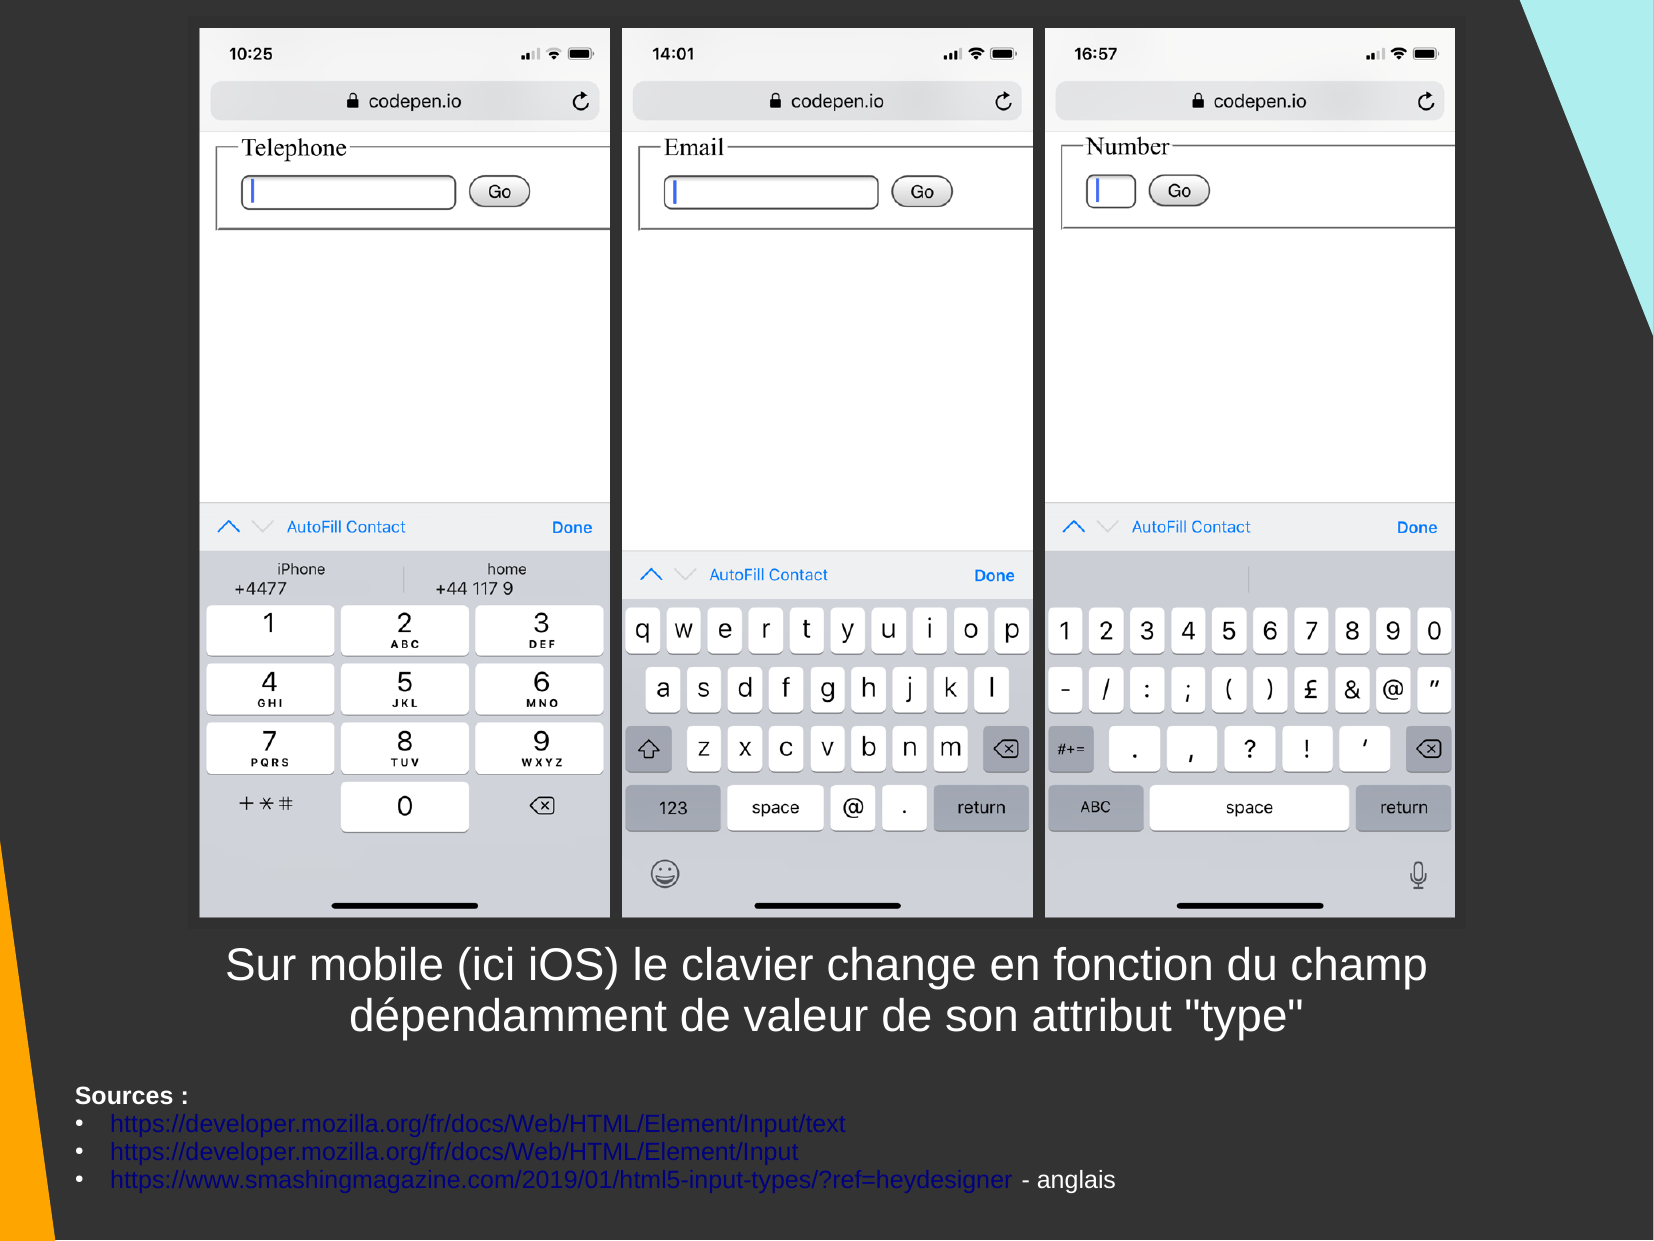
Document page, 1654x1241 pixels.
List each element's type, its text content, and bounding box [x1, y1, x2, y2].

text_box Sources : https://developer.mozilla.org/fr/docs/Web/HTML/Element/Input/text https://developer.mozilla.org/fr/docs/Web/HTML/Element/Input https://www.smashingmagazine.com/2019/01/html5-input-types/?ref=heydesigner - anglais [60, 1074, 1546, 1241]
title Sur mobile (ici iOS) le clavier change en fonction du champ dépendamment de valeur de son attribut "type" [126, 939, 1527, 1042]
text_box [1519, 0, 1654, 339]
picture [188, 16, 1466, 929]
text_box [0, 840, 56, 1241]
